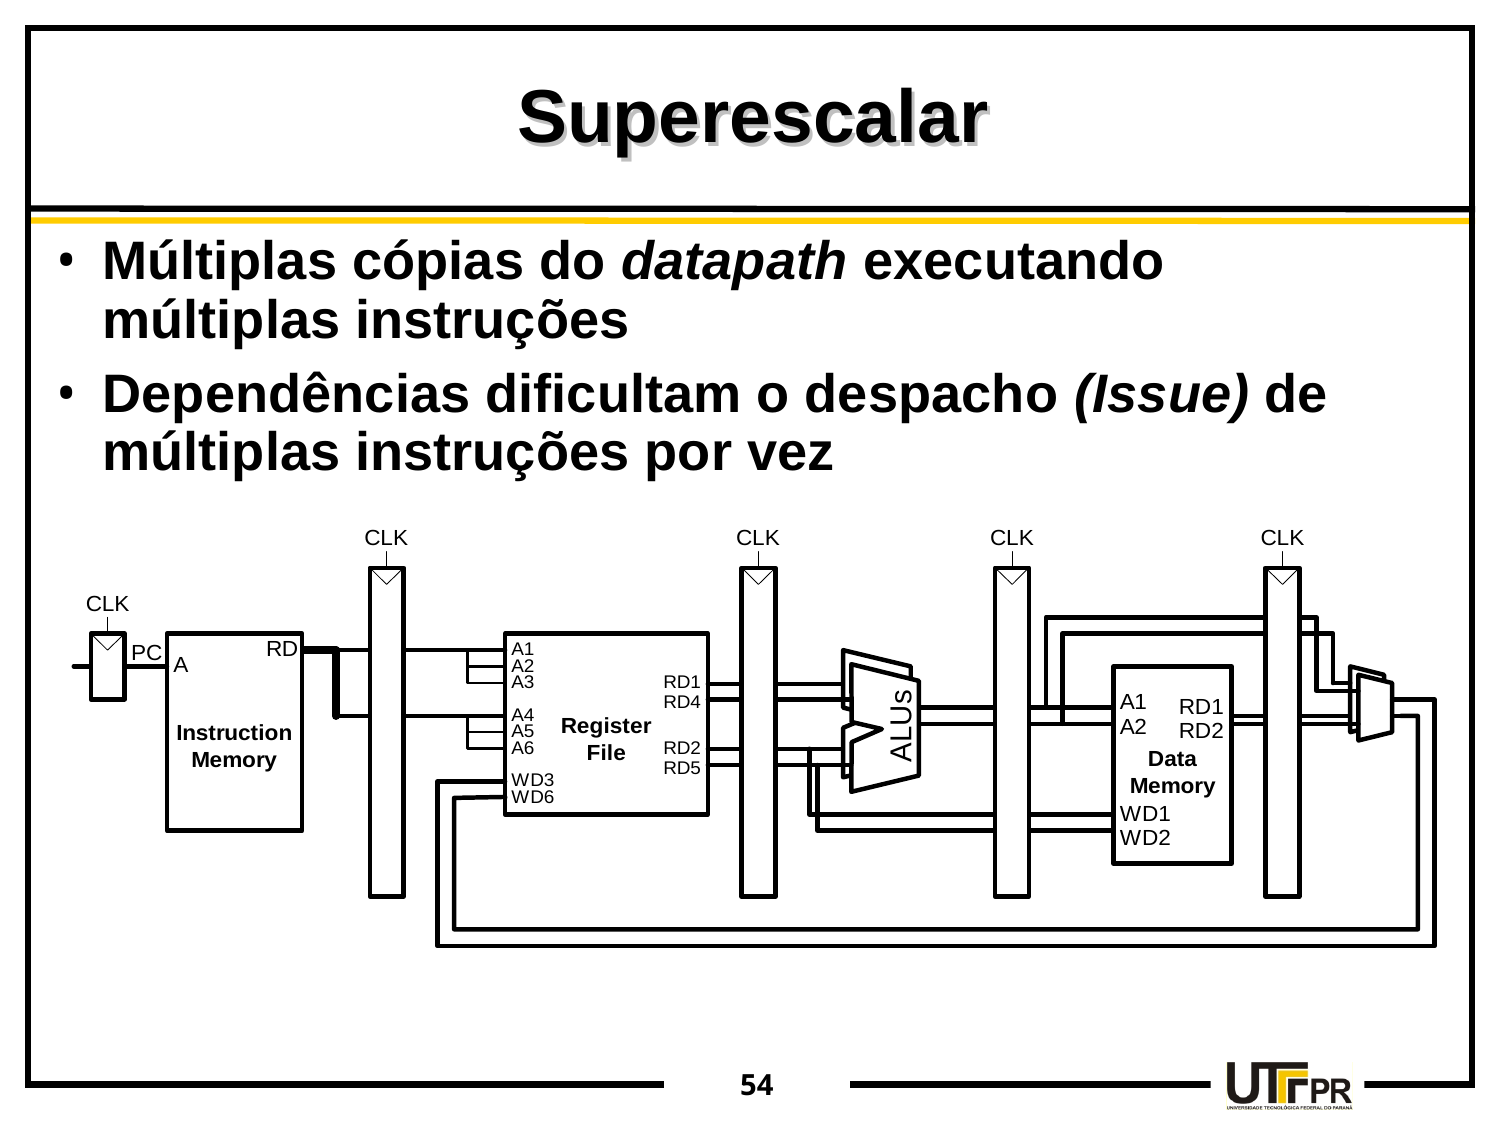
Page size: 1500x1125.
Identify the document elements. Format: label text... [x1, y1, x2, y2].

title Superescalar [29, 74, 1477, 169]
chart [52, 502, 1445, 954]
text_box Múltiplas cópias do datapath executando múltiplas instruções Dependências dificultam o despacho (Issue) de múltiplas instruções por vez [41, 225, 1434, 1125]
